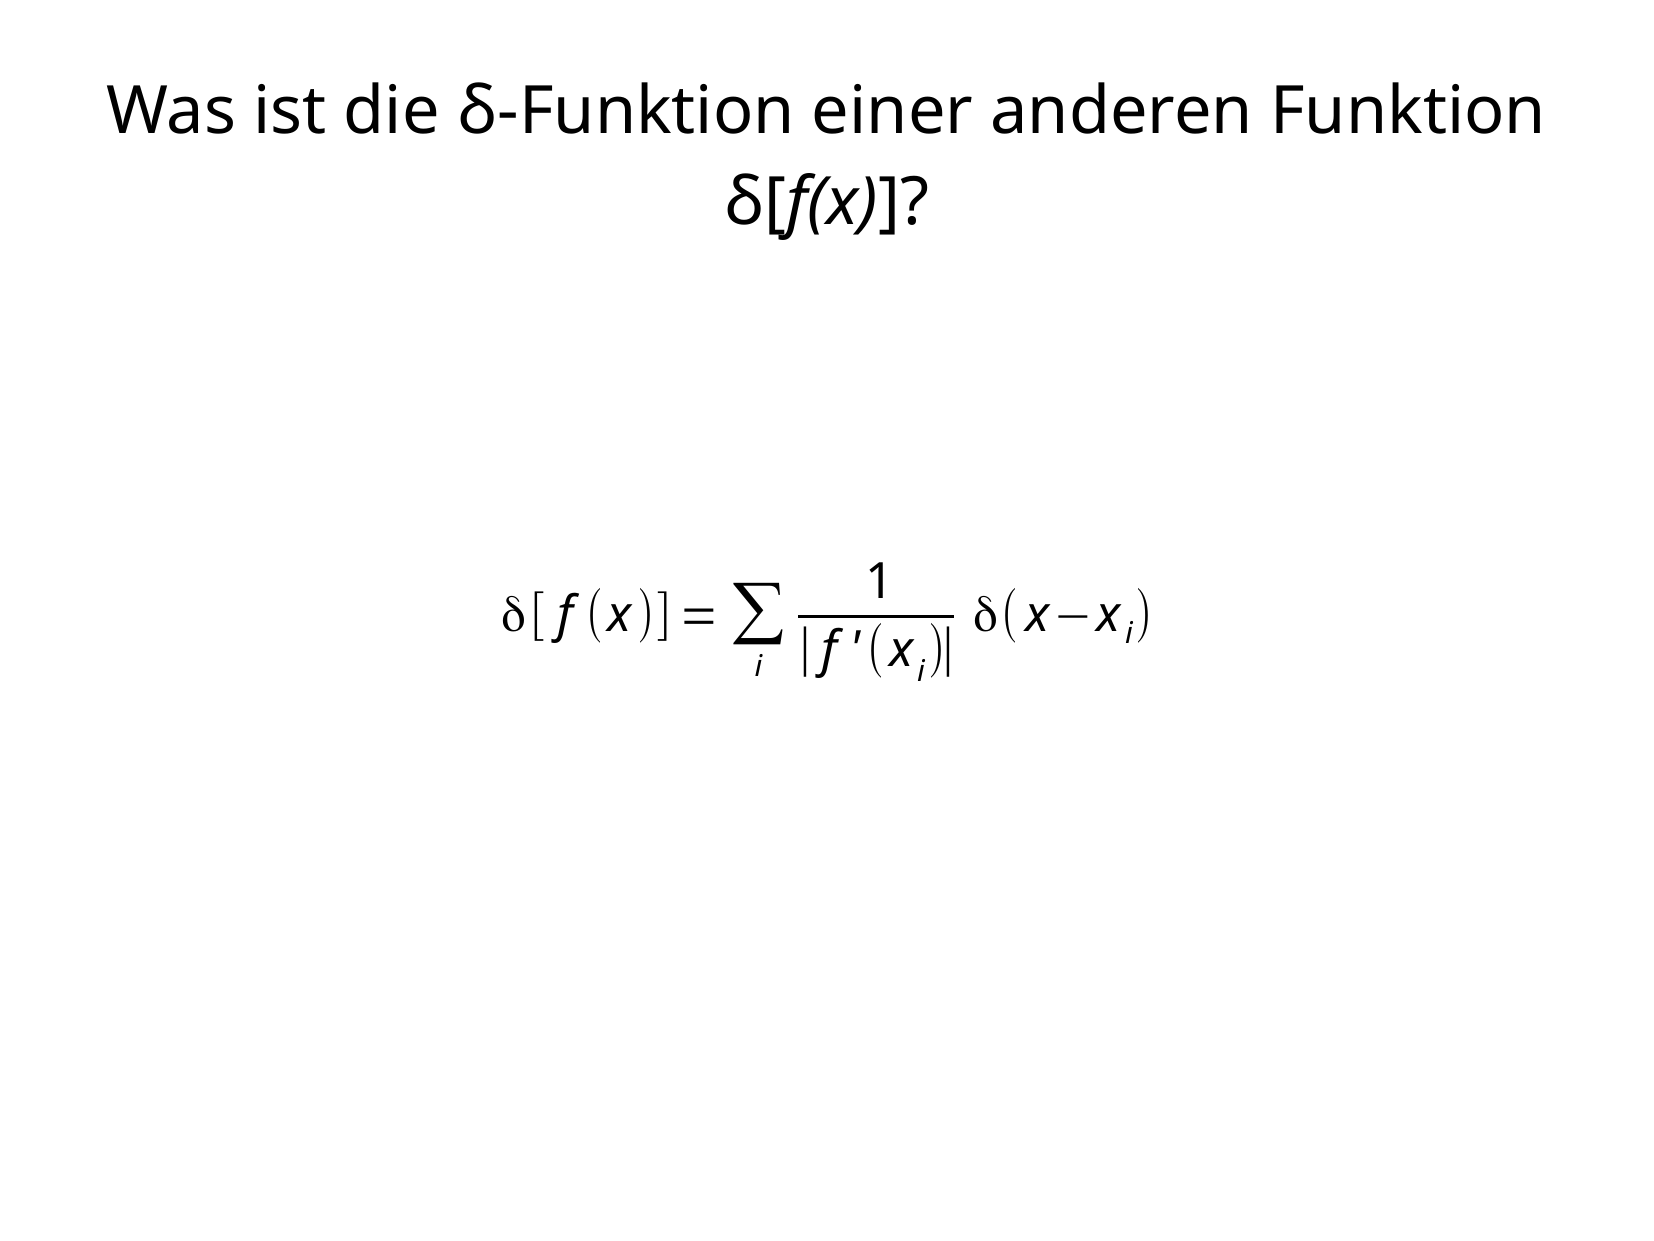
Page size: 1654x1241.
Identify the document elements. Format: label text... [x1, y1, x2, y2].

chart [495, 551, 1159, 689]
title Was ist die δ-Funktion einer anderen Funktion δ[f(x)]? [82, 49, 1571, 257]
